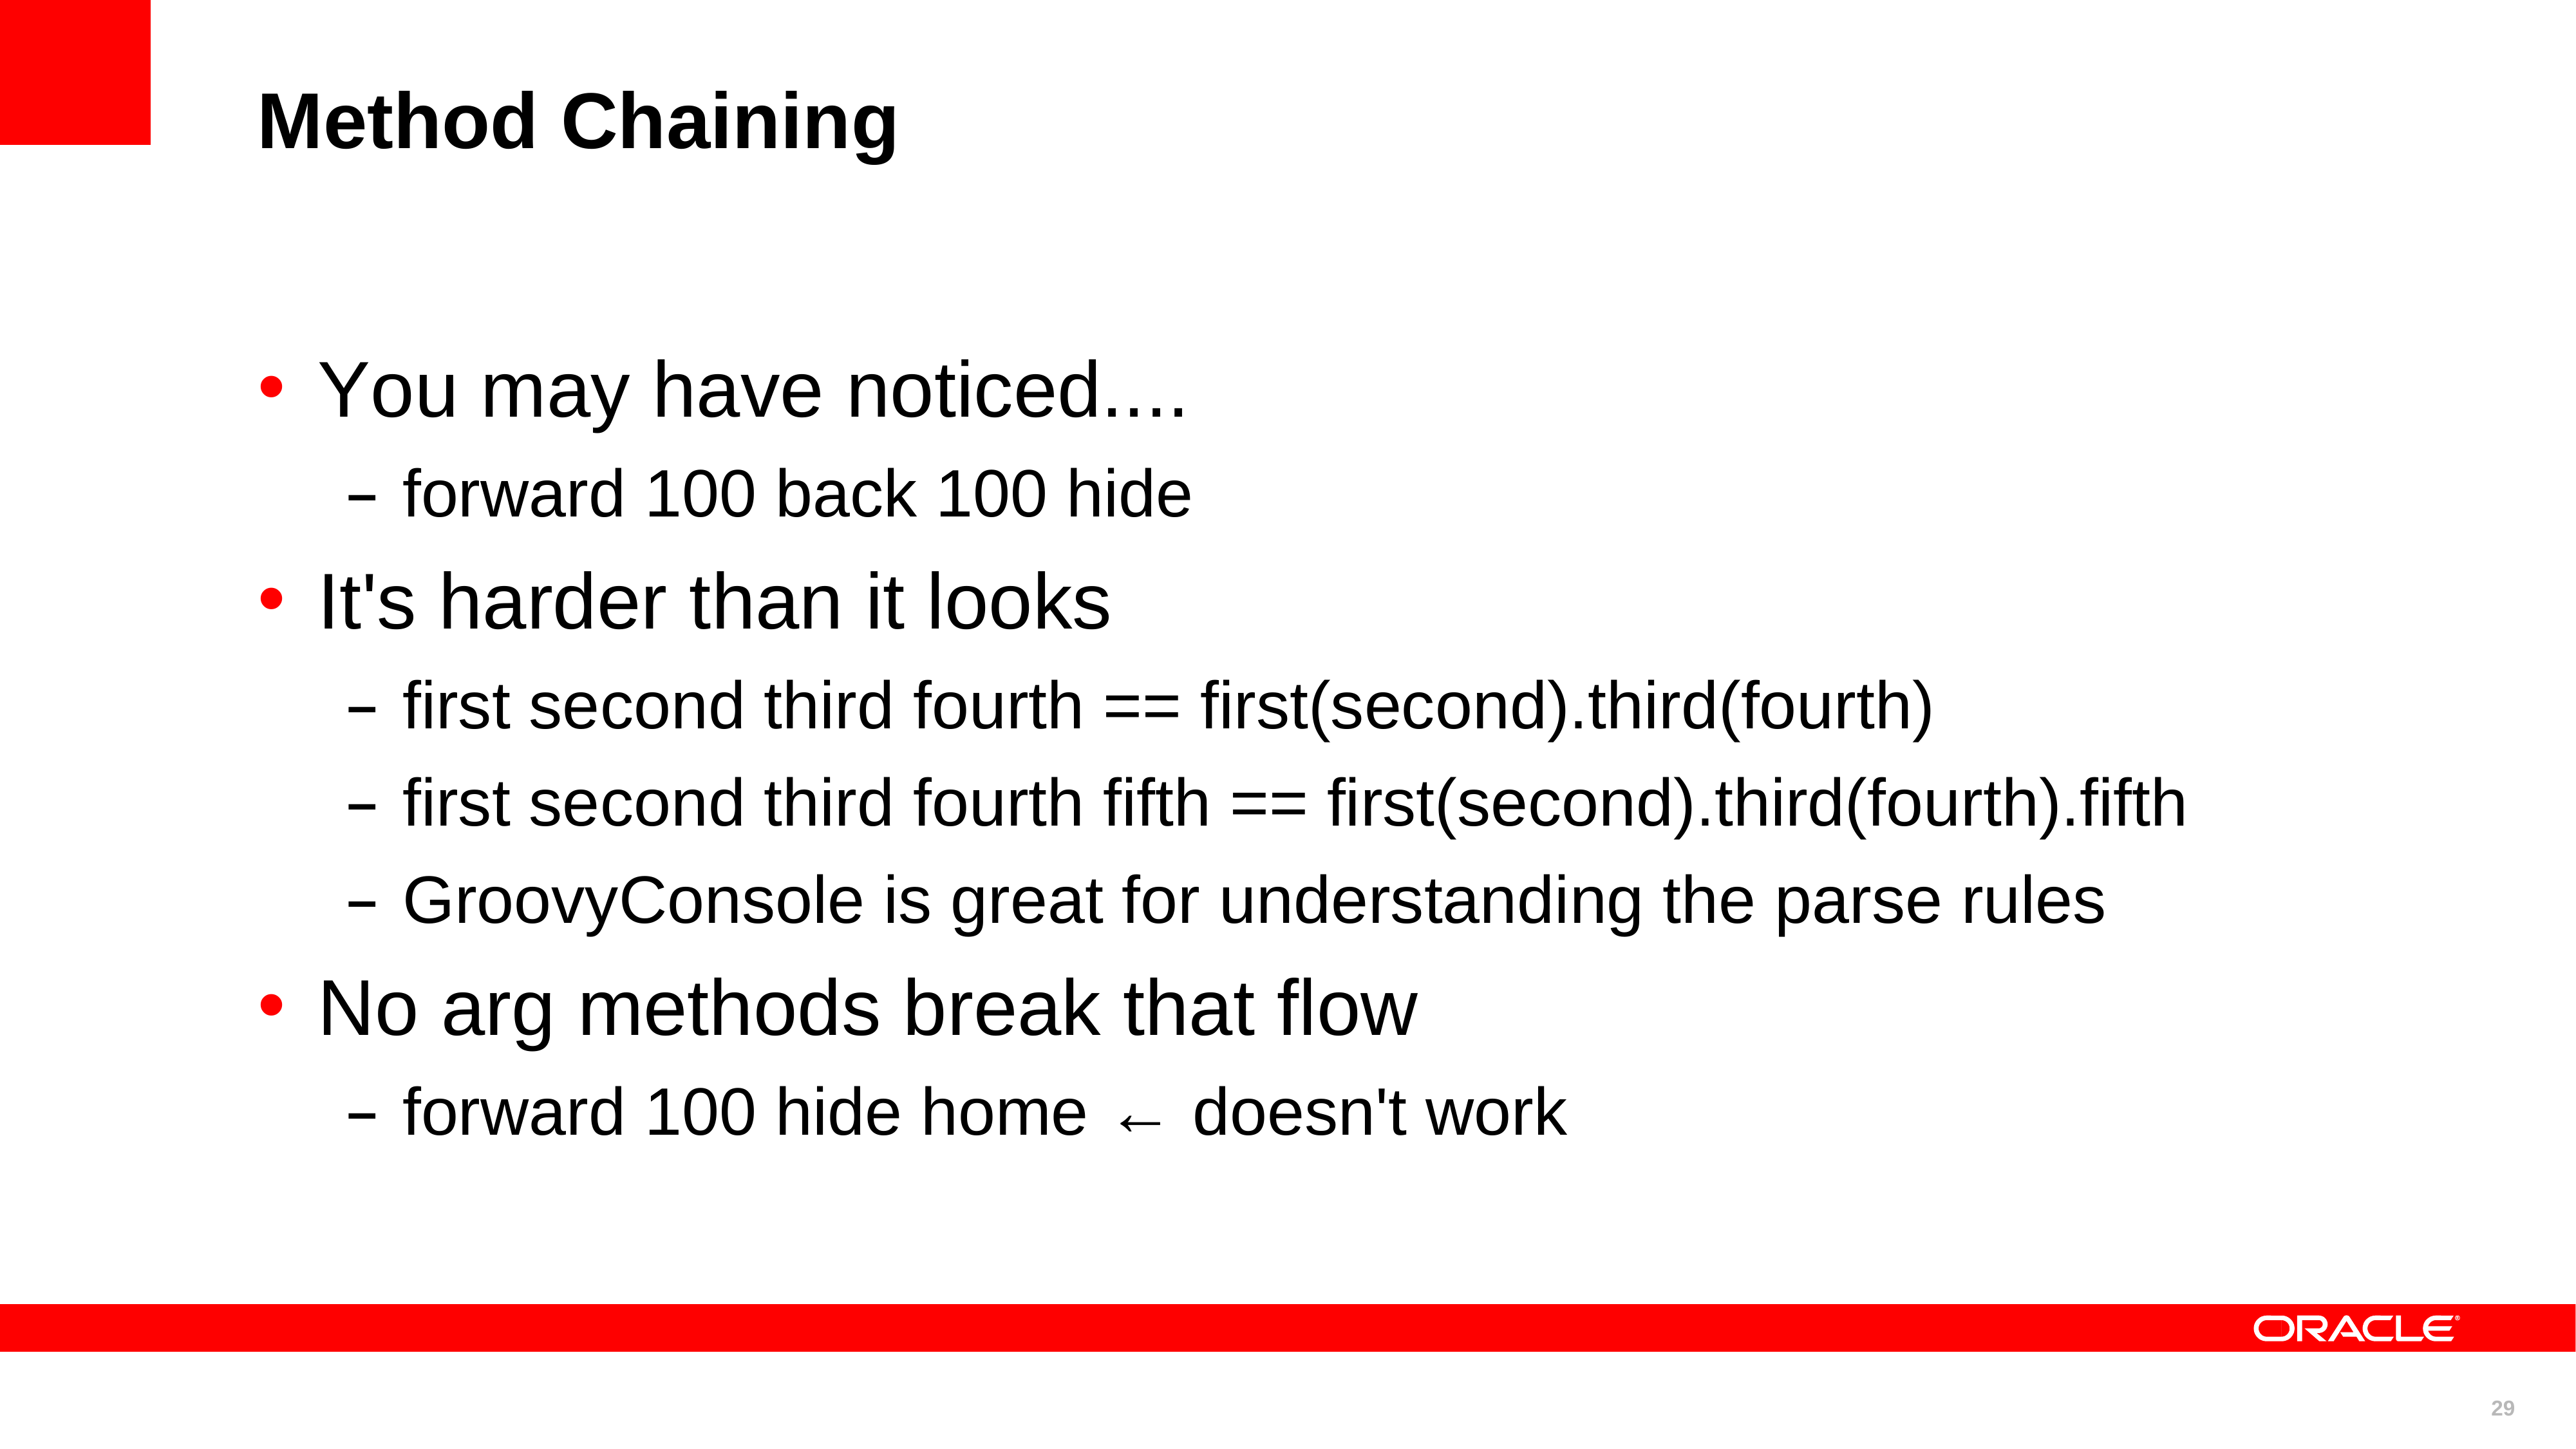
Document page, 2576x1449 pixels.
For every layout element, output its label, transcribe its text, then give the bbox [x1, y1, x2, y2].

picture [0, 0, 151, 145]
list You may have noticed.... forward 100 back 100 hide It's harder than it looks first second third fourth == first(second).third(fourth) first second third fourth fifth == first(second).third(fourth).fifth GroovyConsole is great for understanding the parse rules No arg methods break that flow forward 100 hide home ← doesn't work [258, 337, 2318, 1256]
picture [0, 1304, 2576, 1352]
title Method Chaining [257, 69, 2318, 251]
